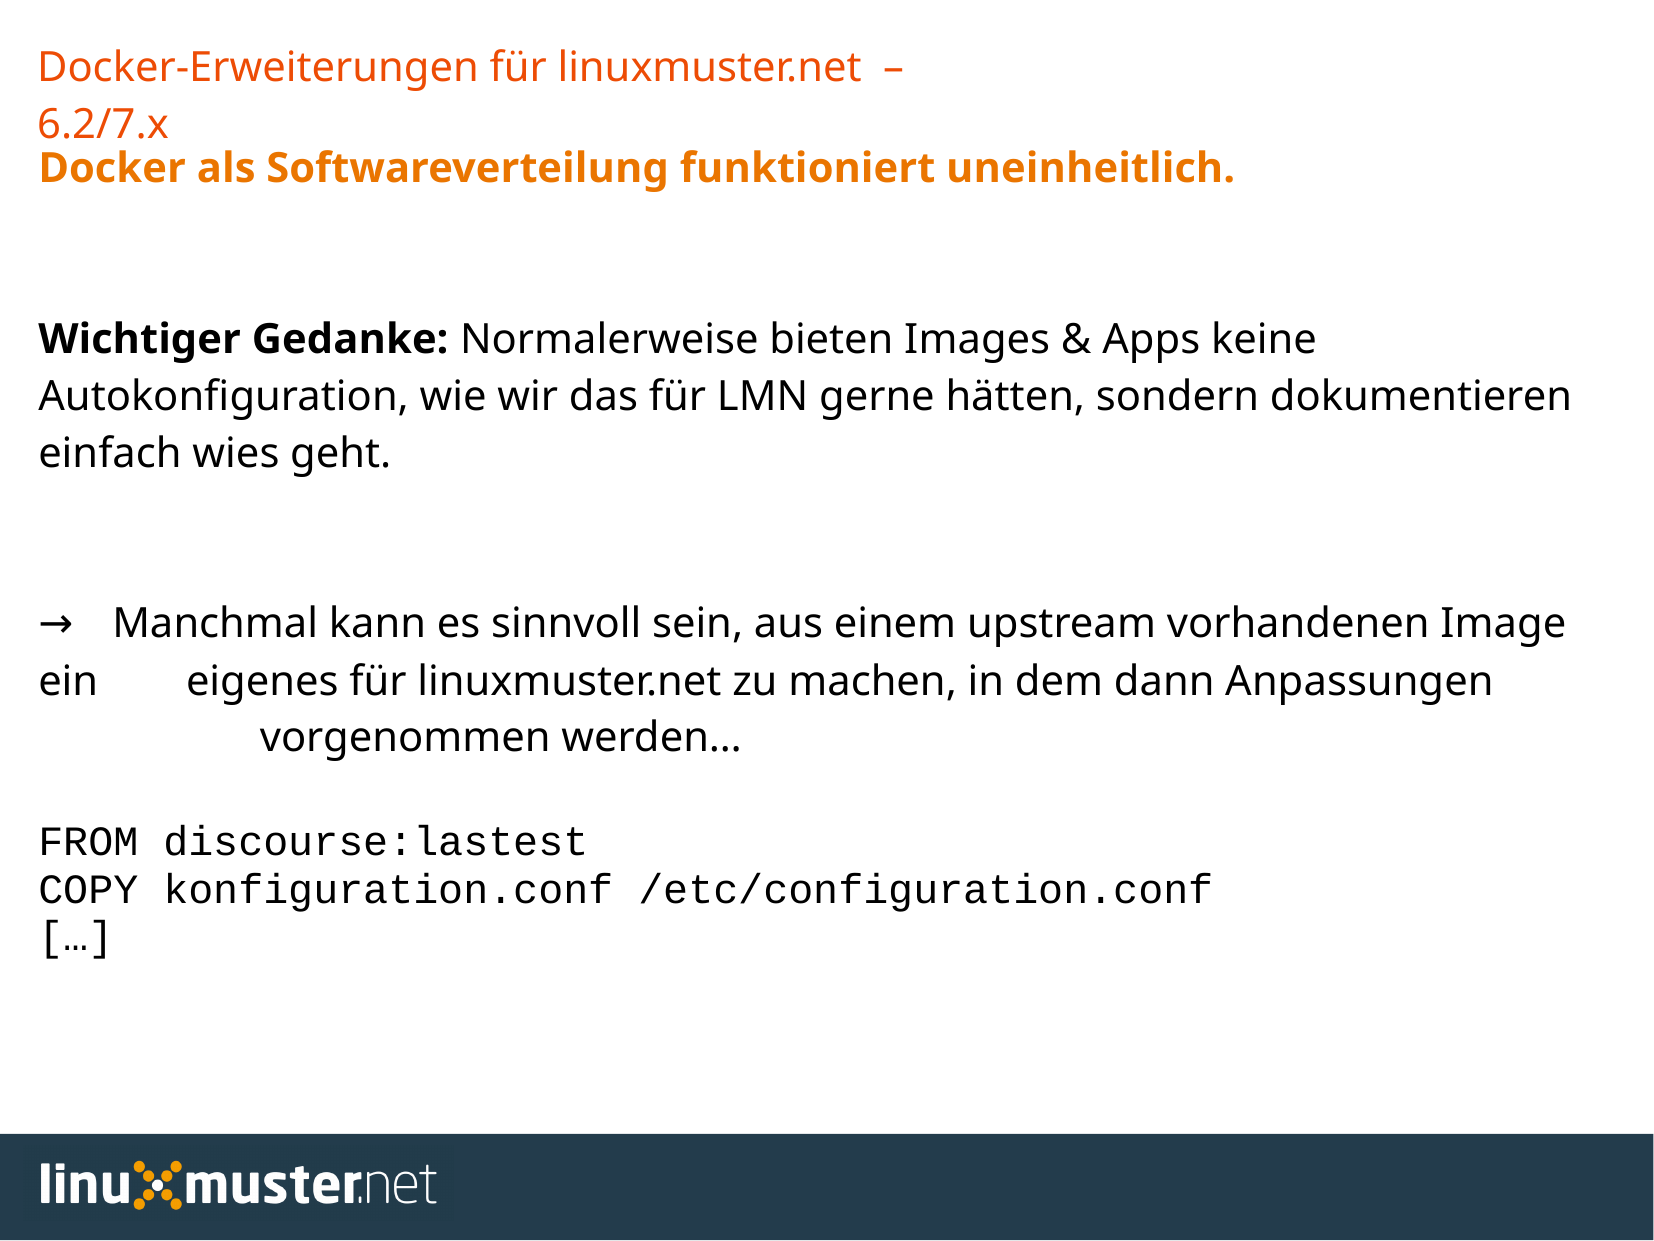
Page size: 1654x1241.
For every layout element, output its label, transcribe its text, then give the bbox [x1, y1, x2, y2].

picture [23, 1145, 454, 1221]
text_box Docker als Softwareverteilung funktioniert uneinheitlich. Wichtiger Gedanke: Normalerweise bieten Images & Apps keine Autokonfiguration, wie wir das für LMN gerne hätten, sondern dokumentieren einfach wies geht. → Manchmal kann es sinnvoll sein, aus einem upstream vorhandenen Image ein eigenes für linuxmuster.net zu machen, in dem dann Anpassungen vorgenommen werden… FROM discourse:lastest COPY konfiguration.conf /etc/configuration.conf […] [23, 129, 1607, 837]
text_box Docker-Erweiterungen für linuxmuster.net – 6.2/7.x [22, 29, 1028, 95]
